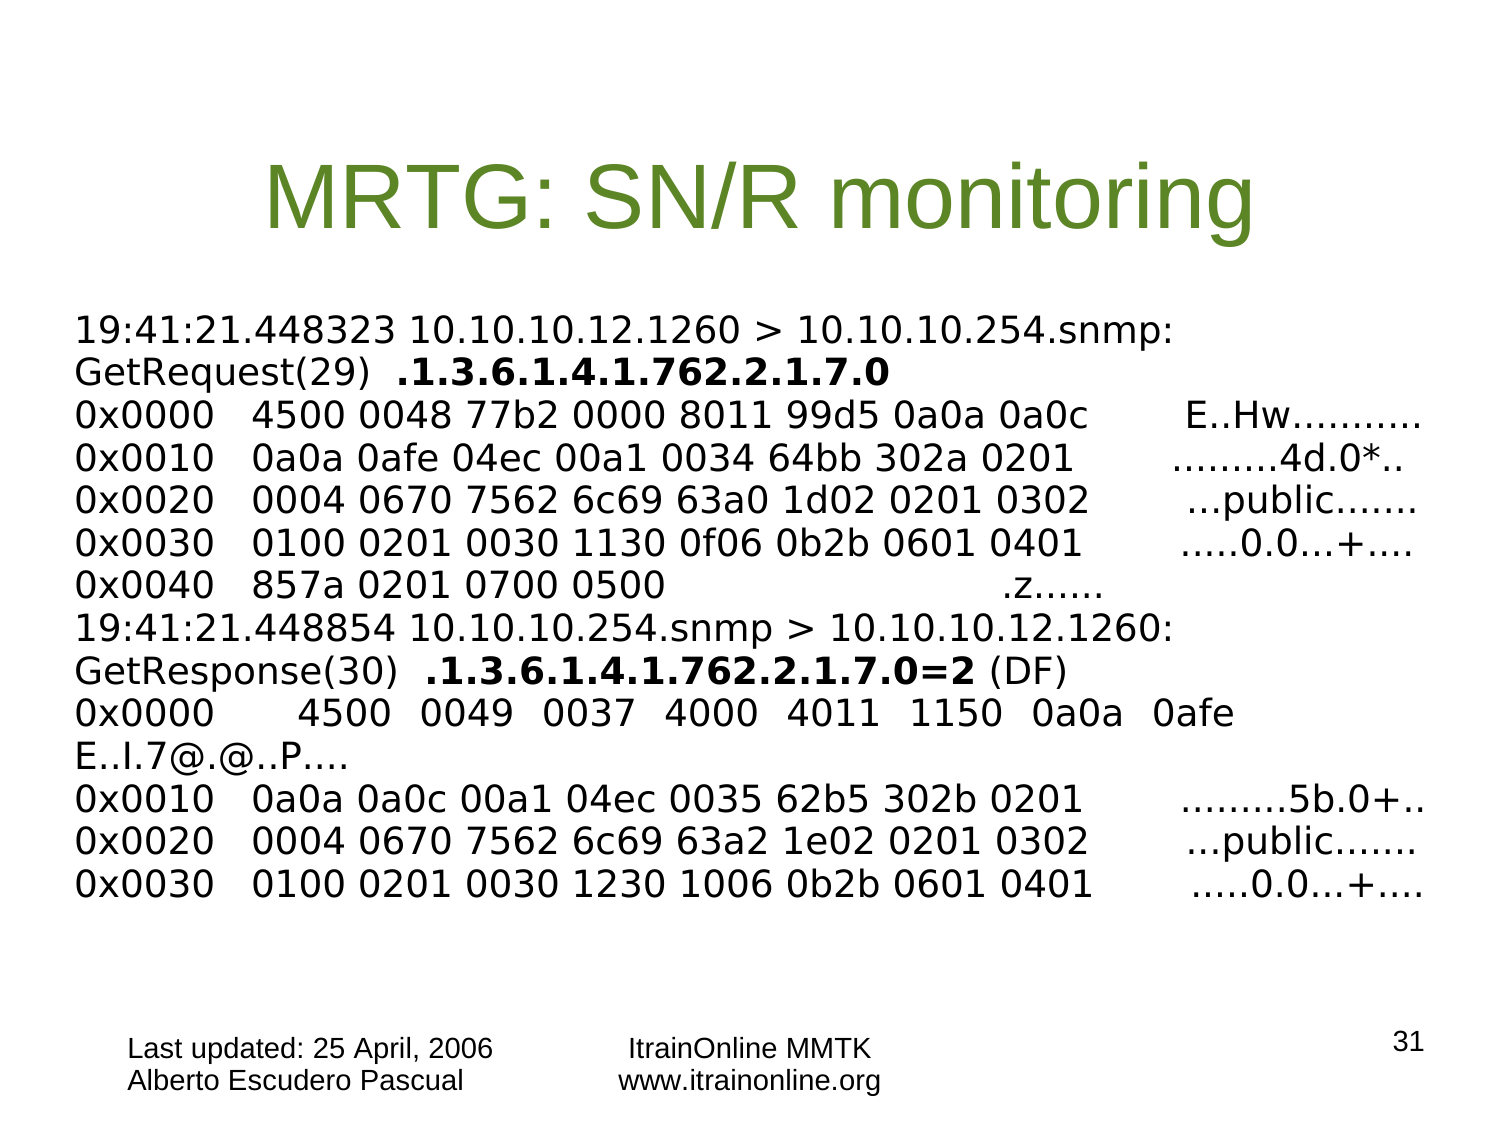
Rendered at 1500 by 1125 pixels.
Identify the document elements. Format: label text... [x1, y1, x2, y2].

text_box 19:41:21.448323 10.10.10.12.1260 > 10.10.10.254.snmp: GetRequest(29) .1.3.6.1.4.1.762.2.1.7.0 0x0000 4500 0048 77b2 0000 8011 99d5 0a0a 0a0c E..Hw........... 0x0010 0a0a 0afe 04ec 00a1 0034 64bb 302a 0201 .........4d.0*.. 0x0020 0004 0670 7562 6c69 63a0 1d02 0201 0302 ...public....... 0x0030 0100 0201 0030 1130 0f06 0b2b 0601 0401 .....0.0...+.... 0x0040 857a 0201 0700 0500 .z...... 19:41:21.448854 10.10.10.254.snmp > 10.10.10.12.1260: GetResponse(30) .1.3.6.1.4.1.762.2.1.7.0=2 (DF) 0x0000 4500 0049 0037 4000 4011 1150 0a0a 0afe E..I.7@.@..P.... 0x0010 0a0a 0a0c 00a1 04ec 0035 62b5 302b 0201 .........5b.0+.. 0x0020 0004 0670 7562 6c69 63a2 1e02 0201 0302 ...public....... 0x0030 0100 0201 0030 1230 1006 0b2b 0601 0401 .....0.0...+.... [59, 301, 1447, 1004]
text_box MRTG: SN/R monitoring [133, 100, 1388, 298]
